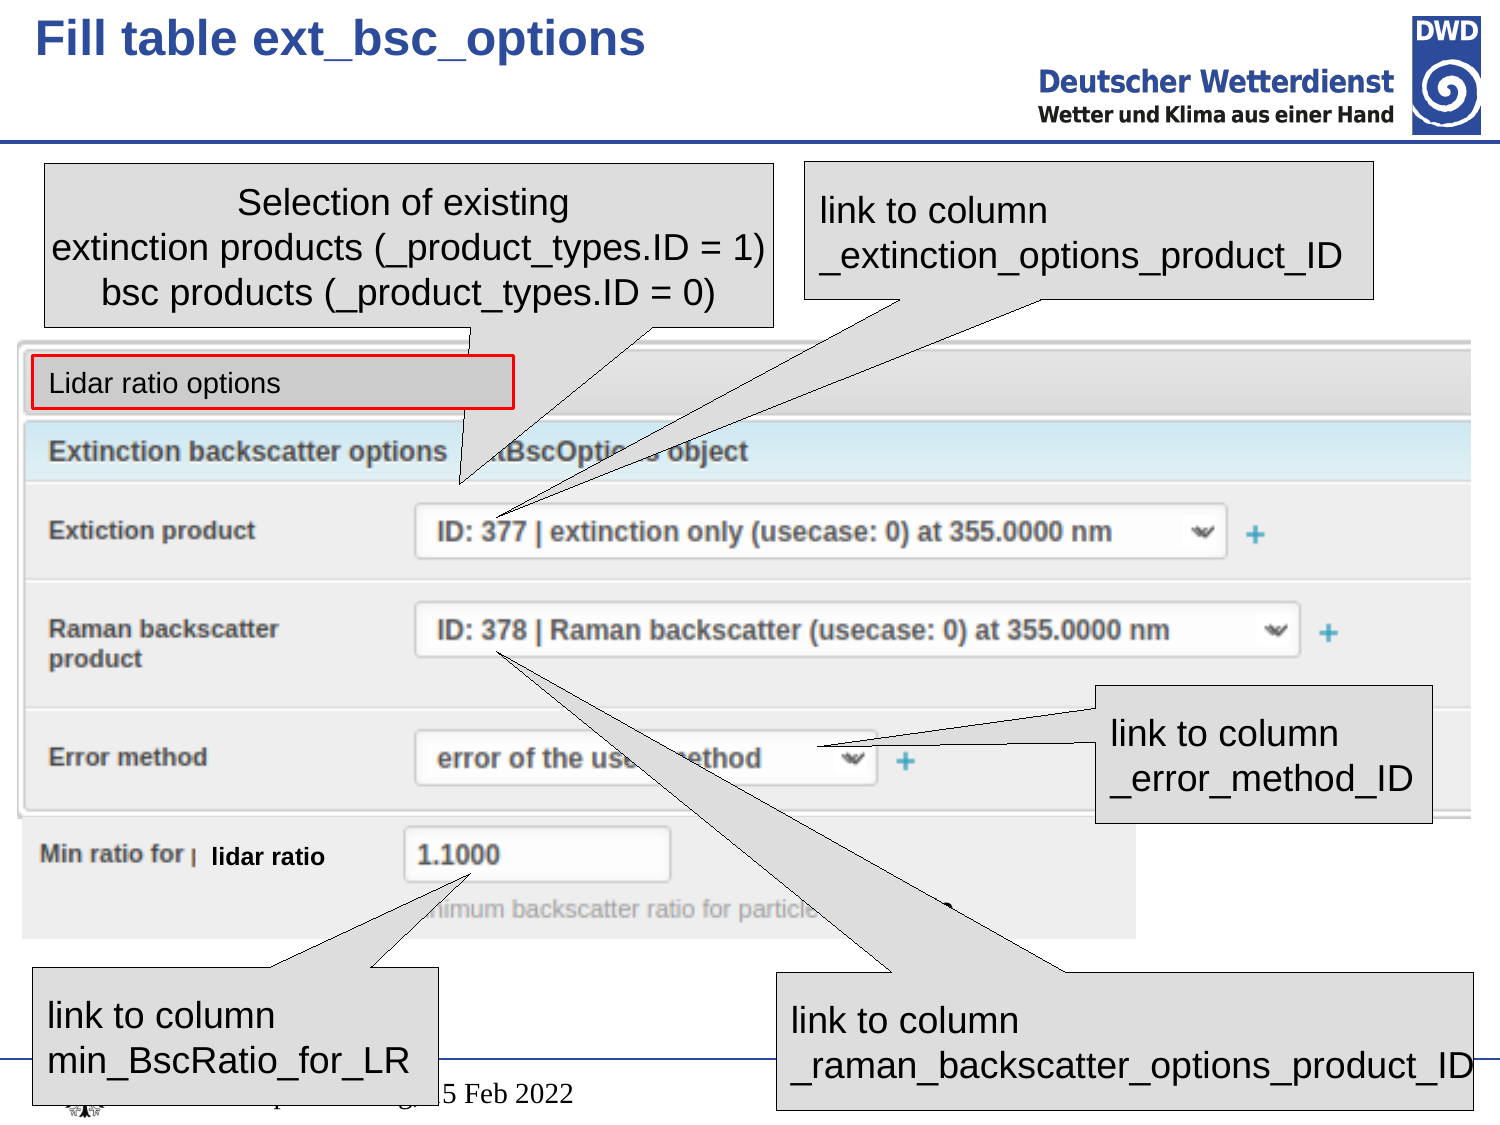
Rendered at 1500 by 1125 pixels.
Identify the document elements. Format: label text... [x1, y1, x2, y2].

text_box Fill table ext_bsc_options [20, 0, 988, 74]
text_box lidar ratio [910, 883, 1002, 931]
picture [17, 336, 1471, 939]
text_box lidar ratio [195, 831, 374, 880]
text_box Lidar ratio options [32, 355, 514, 409]
text_box Selection of existing extinction products (_product_types.ID = 1) bsc products (_product_types.ID = 0) [44, 163, 774, 485]
text_box link to column min_BscRatio_for_LR [32, 873, 471, 1106]
text_box link to column _extinction_options_product_ID [496, 161, 1374, 518]
picture [55, 1106, 114, 1119]
picture [1038, 16, 1481, 135]
text_box link to column _raman_backscatter_options_product_ID [496, 651, 1474, 1111]
text_box link to column _error_method_ID [817, 685, 1433, 824]
